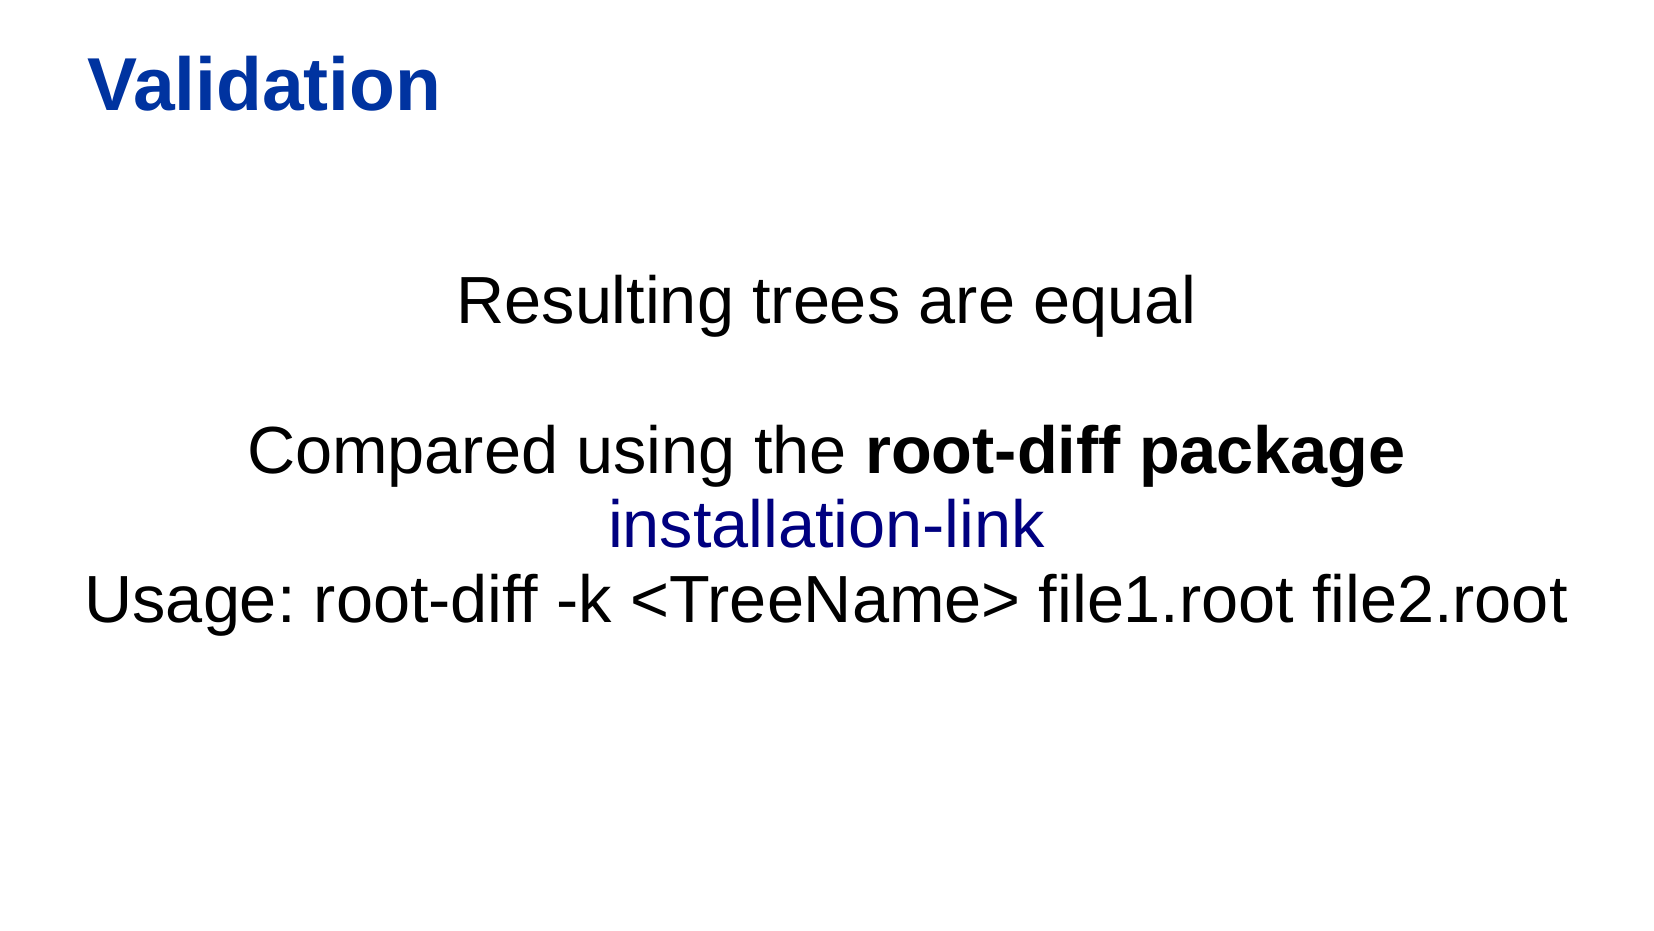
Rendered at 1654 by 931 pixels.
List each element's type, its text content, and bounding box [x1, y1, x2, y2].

title Validation [86, 9, 1576, 166]
subtitle Resulting trees are equal Compared using the root-diff package installation-link Usage: root-diff -k <TreeName> file1.root file2.root [82, 216, 1571, 759]
